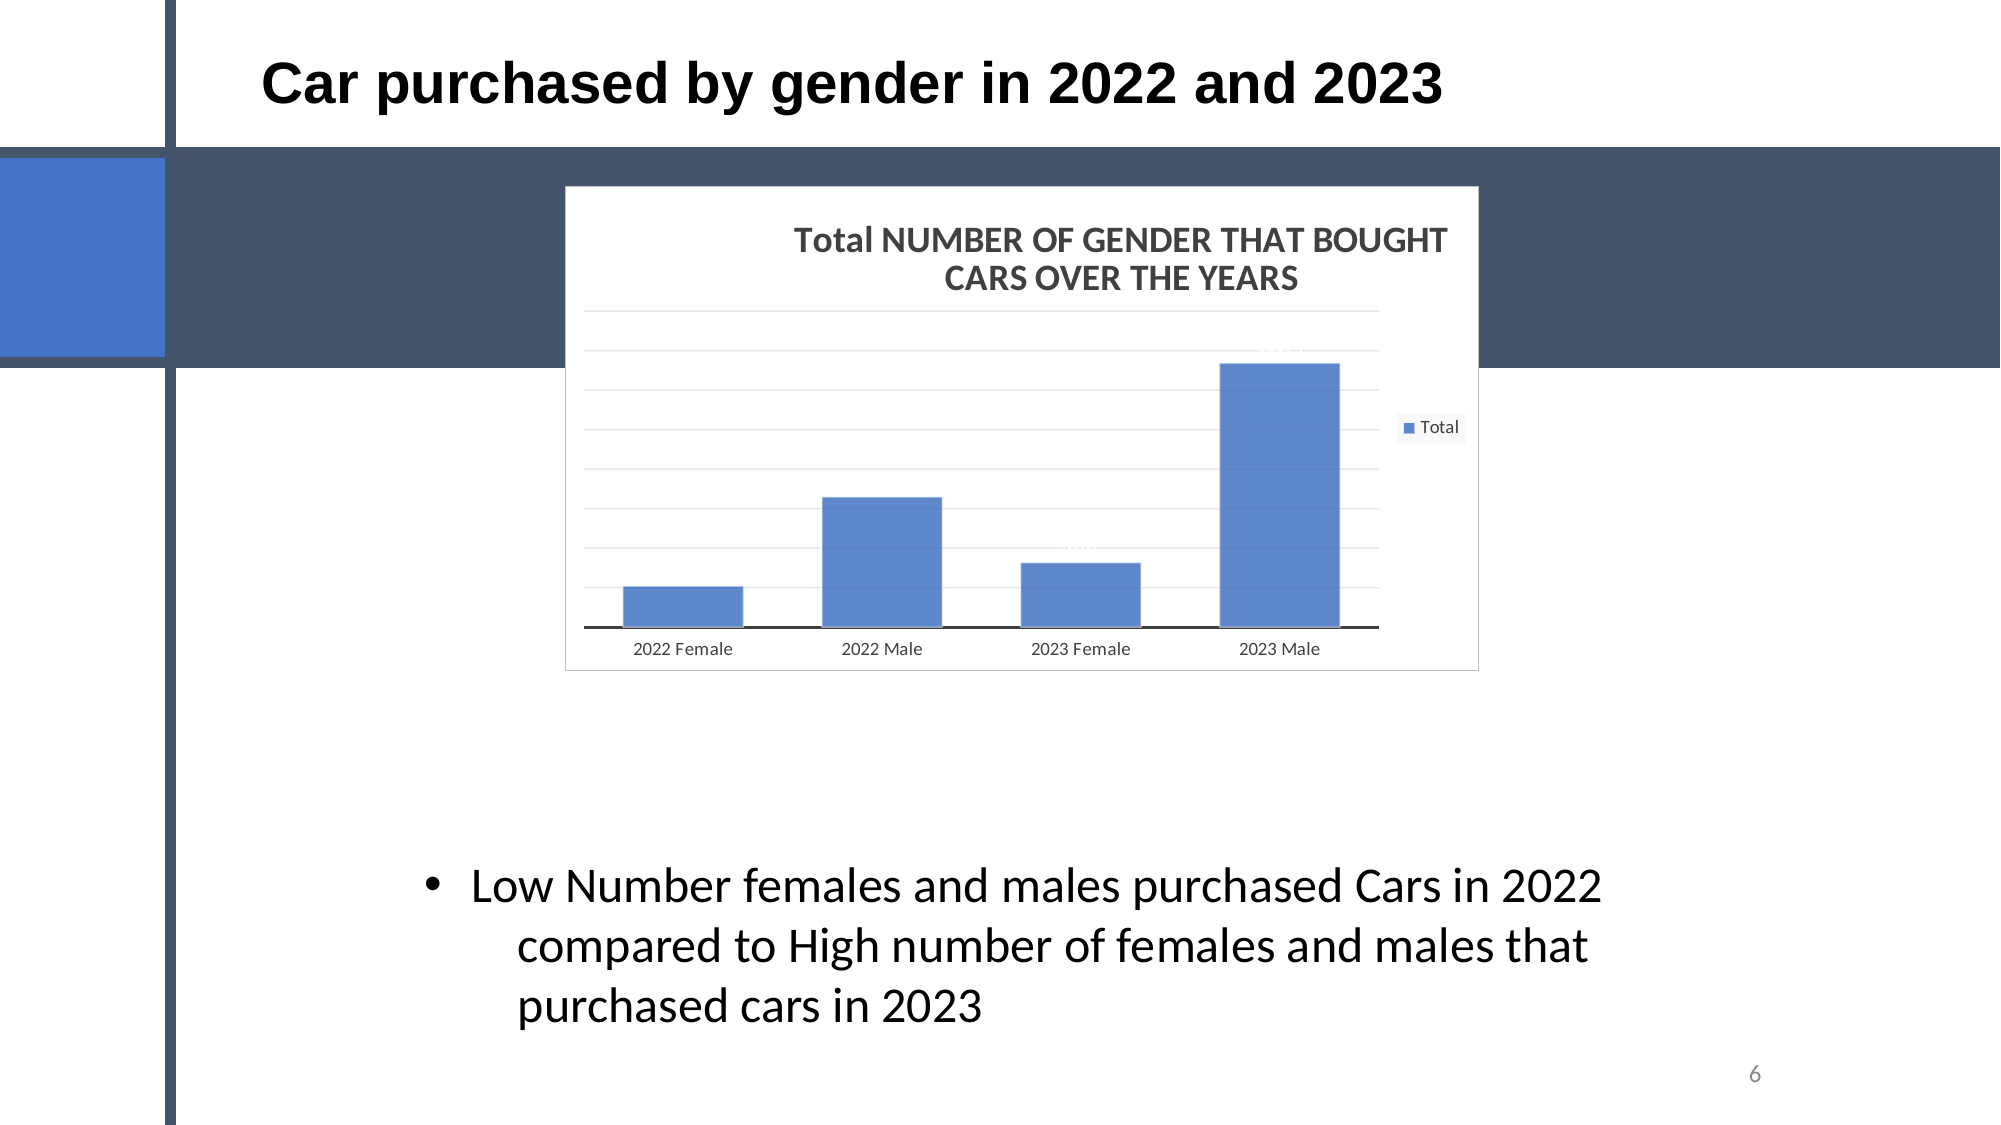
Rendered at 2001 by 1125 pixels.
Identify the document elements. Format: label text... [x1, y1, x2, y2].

title Car purchased by gender in 2022 and 2023 [246, 45, 1797, 153]
text_box [1733, 1035, 1895, 1111]
text_box Low Number females and males purchased Cars in 2022 compared to High number of females and males that purchased cars in 2023 [409, 845, 1797, 1043]
chart [564, 185, 1480, 672]
